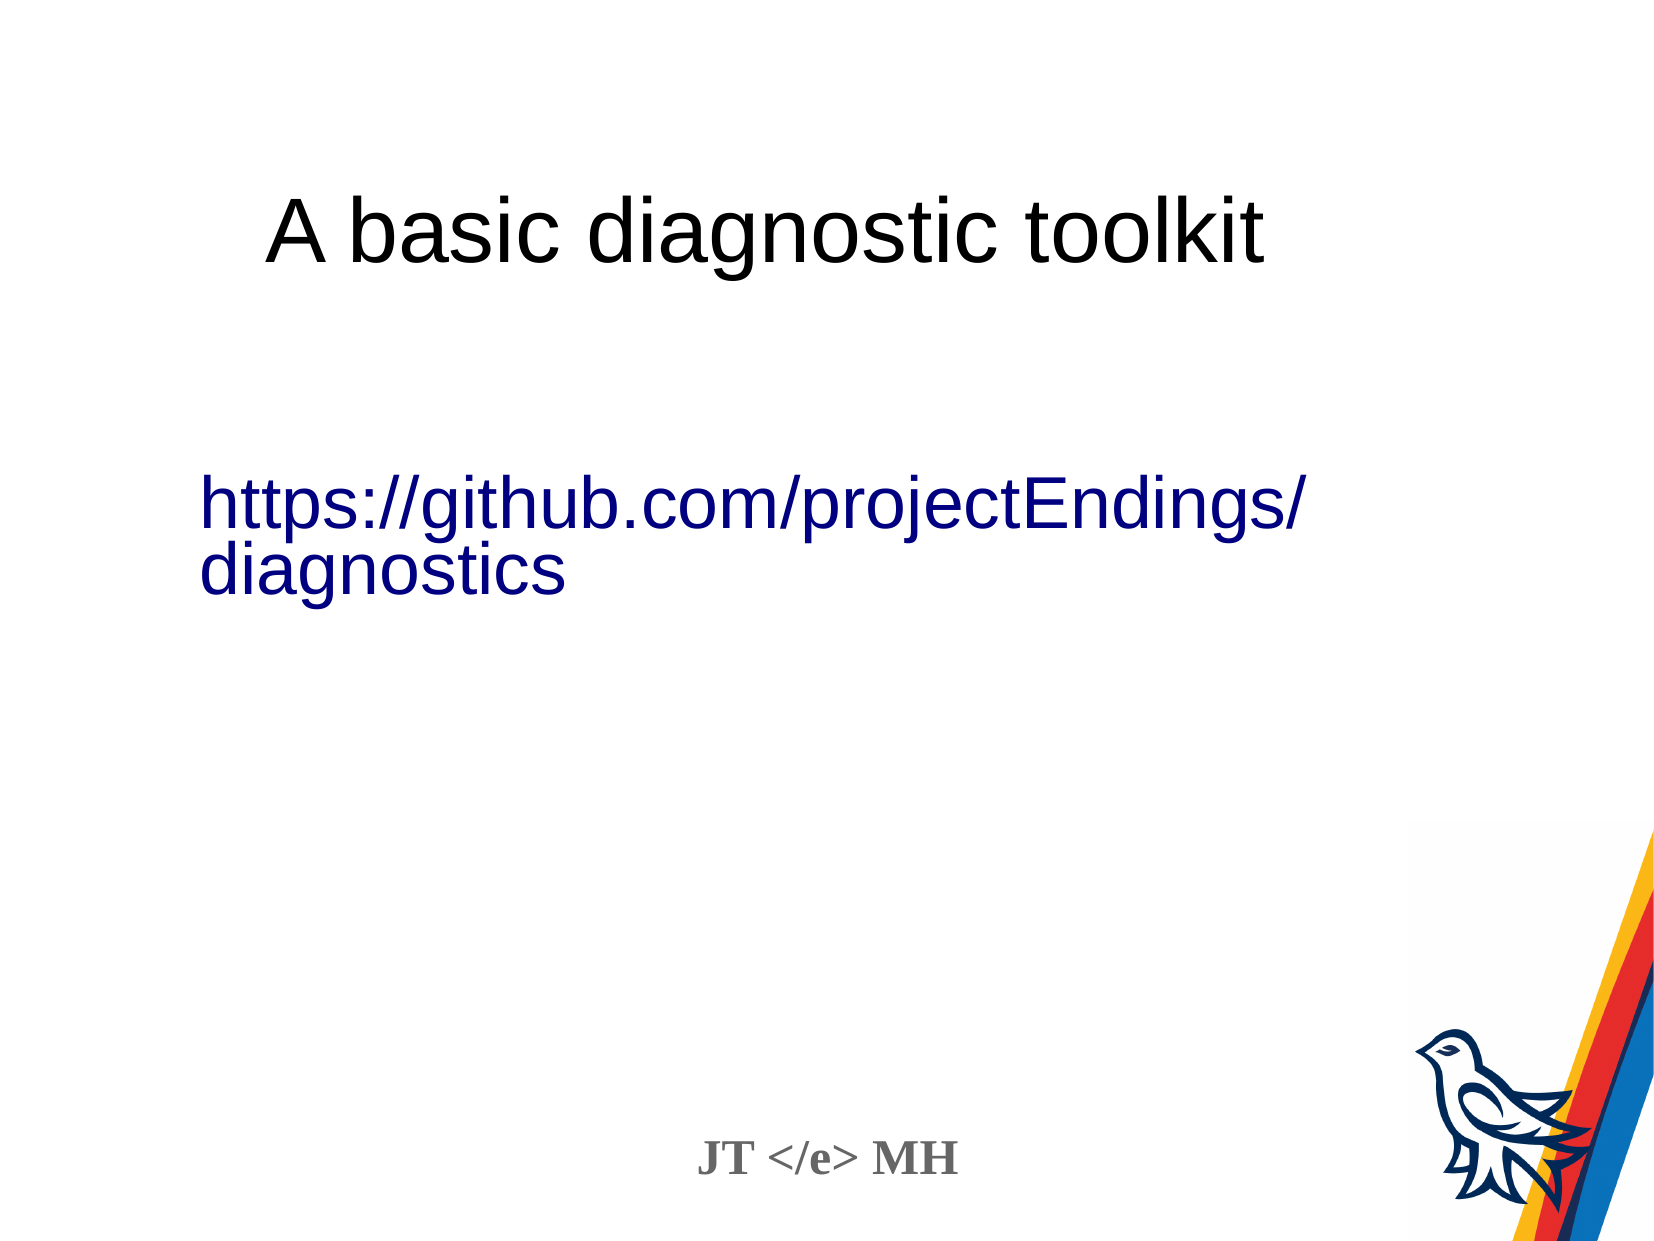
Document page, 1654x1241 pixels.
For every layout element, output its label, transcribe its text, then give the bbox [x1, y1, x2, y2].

title A basic diagnostic toolkit [199, 107, 1332, 355]
picture [1407, 820, 1654, 1241]
text_box JT </e> MH [565, 1129, 1090, 1216]
text_box https://github.com/projectEndings/diagnostics [199, 367, 1332, 638]
